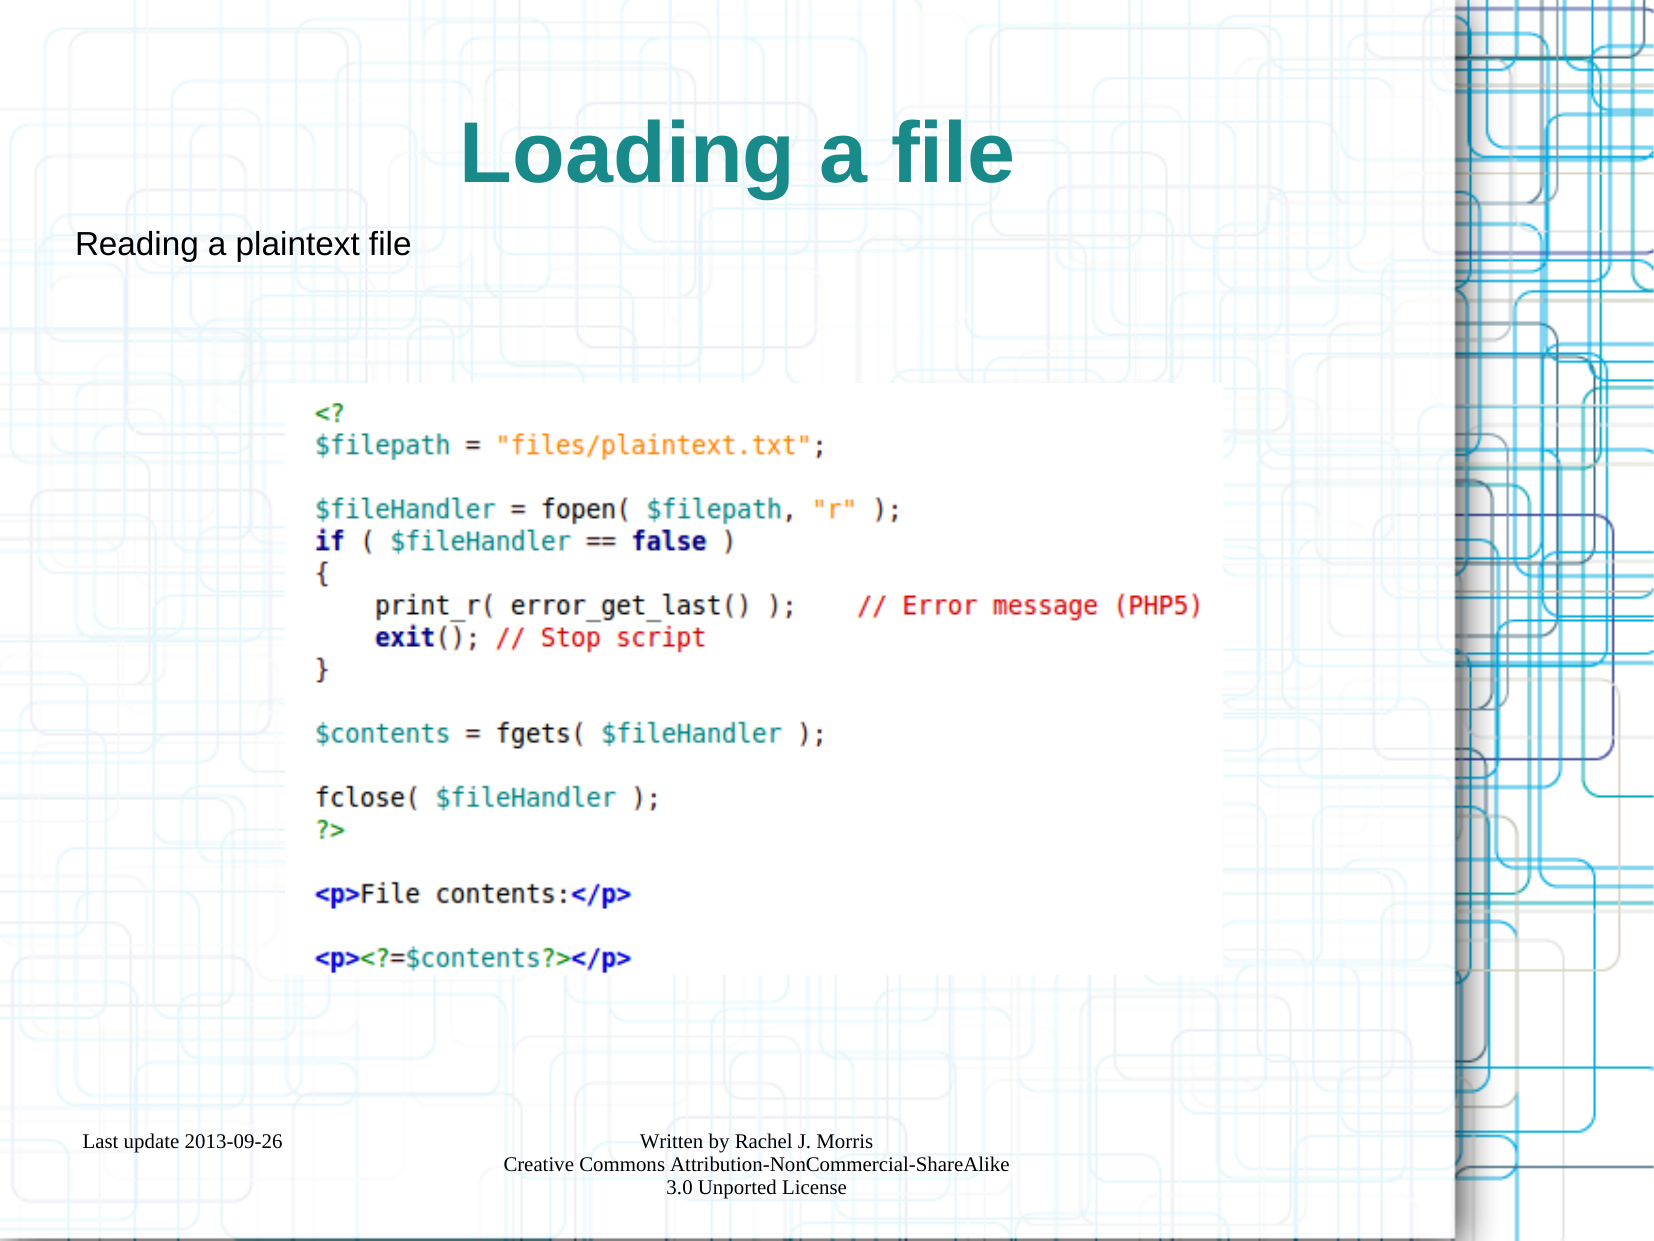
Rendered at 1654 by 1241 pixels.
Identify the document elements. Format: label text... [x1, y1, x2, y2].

list Reading a plaintext file [75, 225, 1410, 946]
picture [0, 0, 1654, 1241]
title Loading a file [59, 49, 1418, 257]
